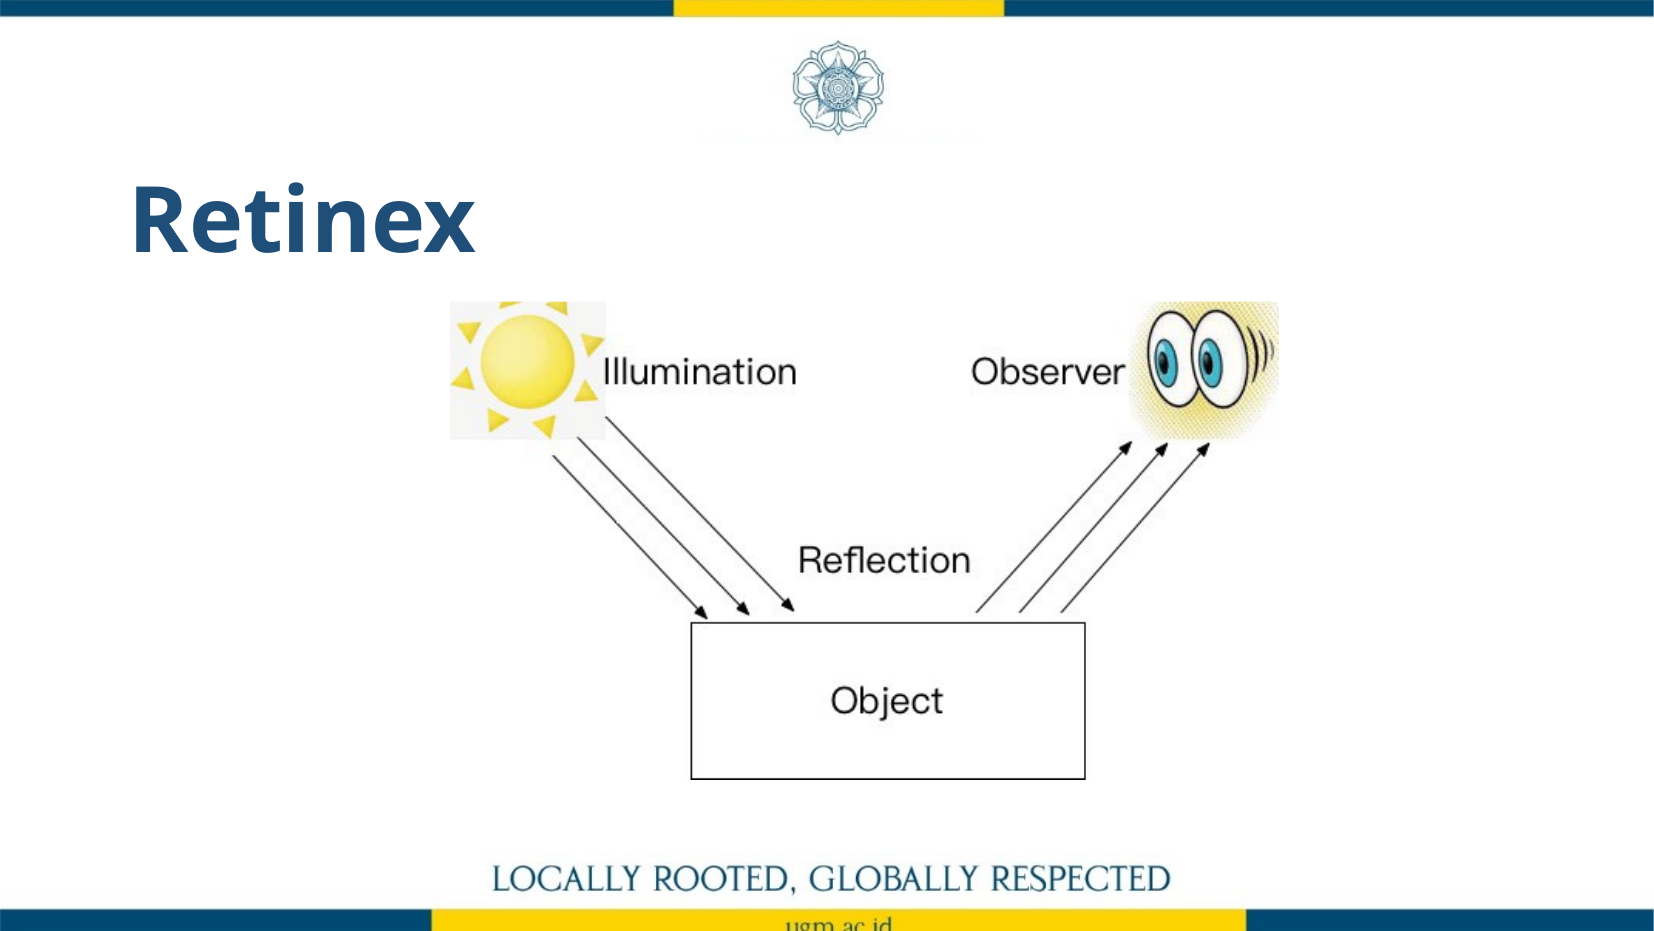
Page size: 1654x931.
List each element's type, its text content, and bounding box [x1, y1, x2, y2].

picture [0, 0, 1654, 931]
title Retinex [113, 143, 1540, 302]
